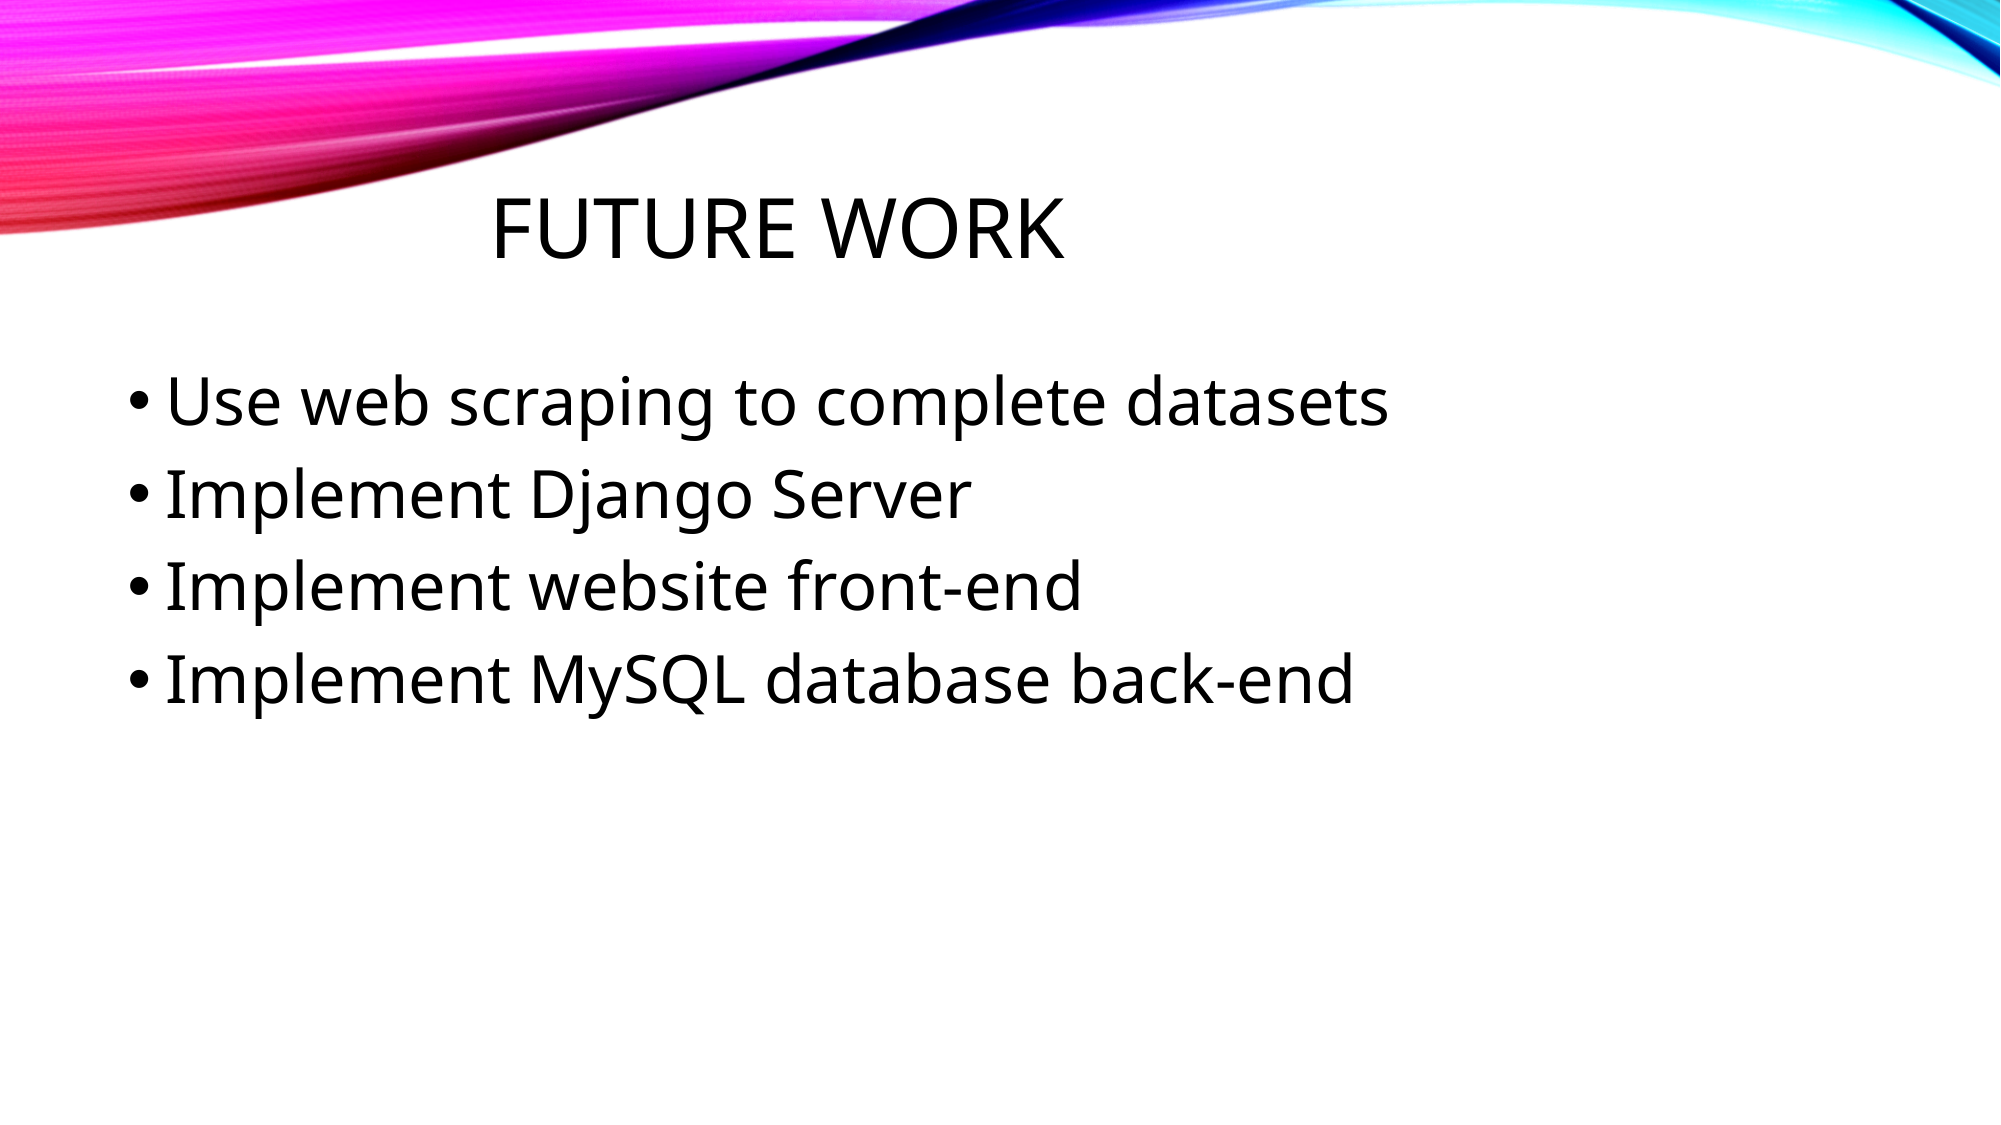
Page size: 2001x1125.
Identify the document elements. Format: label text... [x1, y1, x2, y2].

list Use web scraping to complete datasets Implement Django Server Implement website front-end Implement MySQL database back-end [112, 360, 1888, 1021]
title Future Work [474, 125, 1888, 338]
